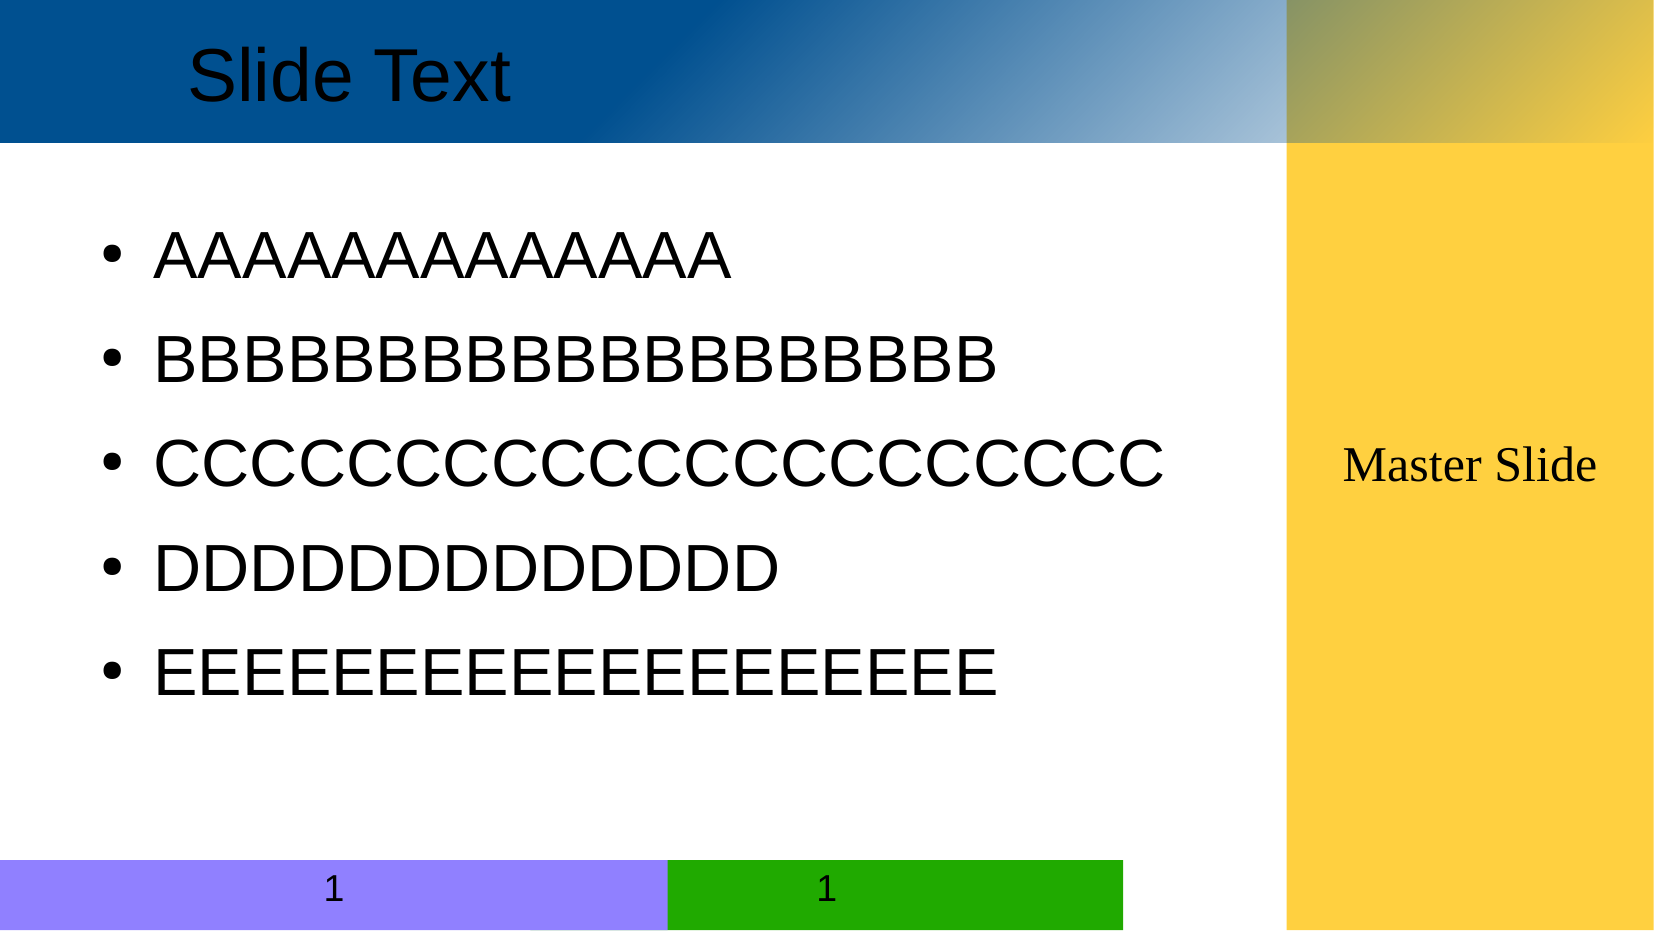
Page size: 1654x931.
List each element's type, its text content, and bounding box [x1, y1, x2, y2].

text_box Slide Text [112, 25, 586, 125]
list AAAAAAAAAAAAA BBBBBBBBBBBBBBBBBBB CCCCCCCCCCCCCCCCCCCCC DDDDDDDDDDDDD EEEEEEEEEEEEEEEEEEE [82, 217, 1571, 758]
text_box [0, 0, 1654, 143]
